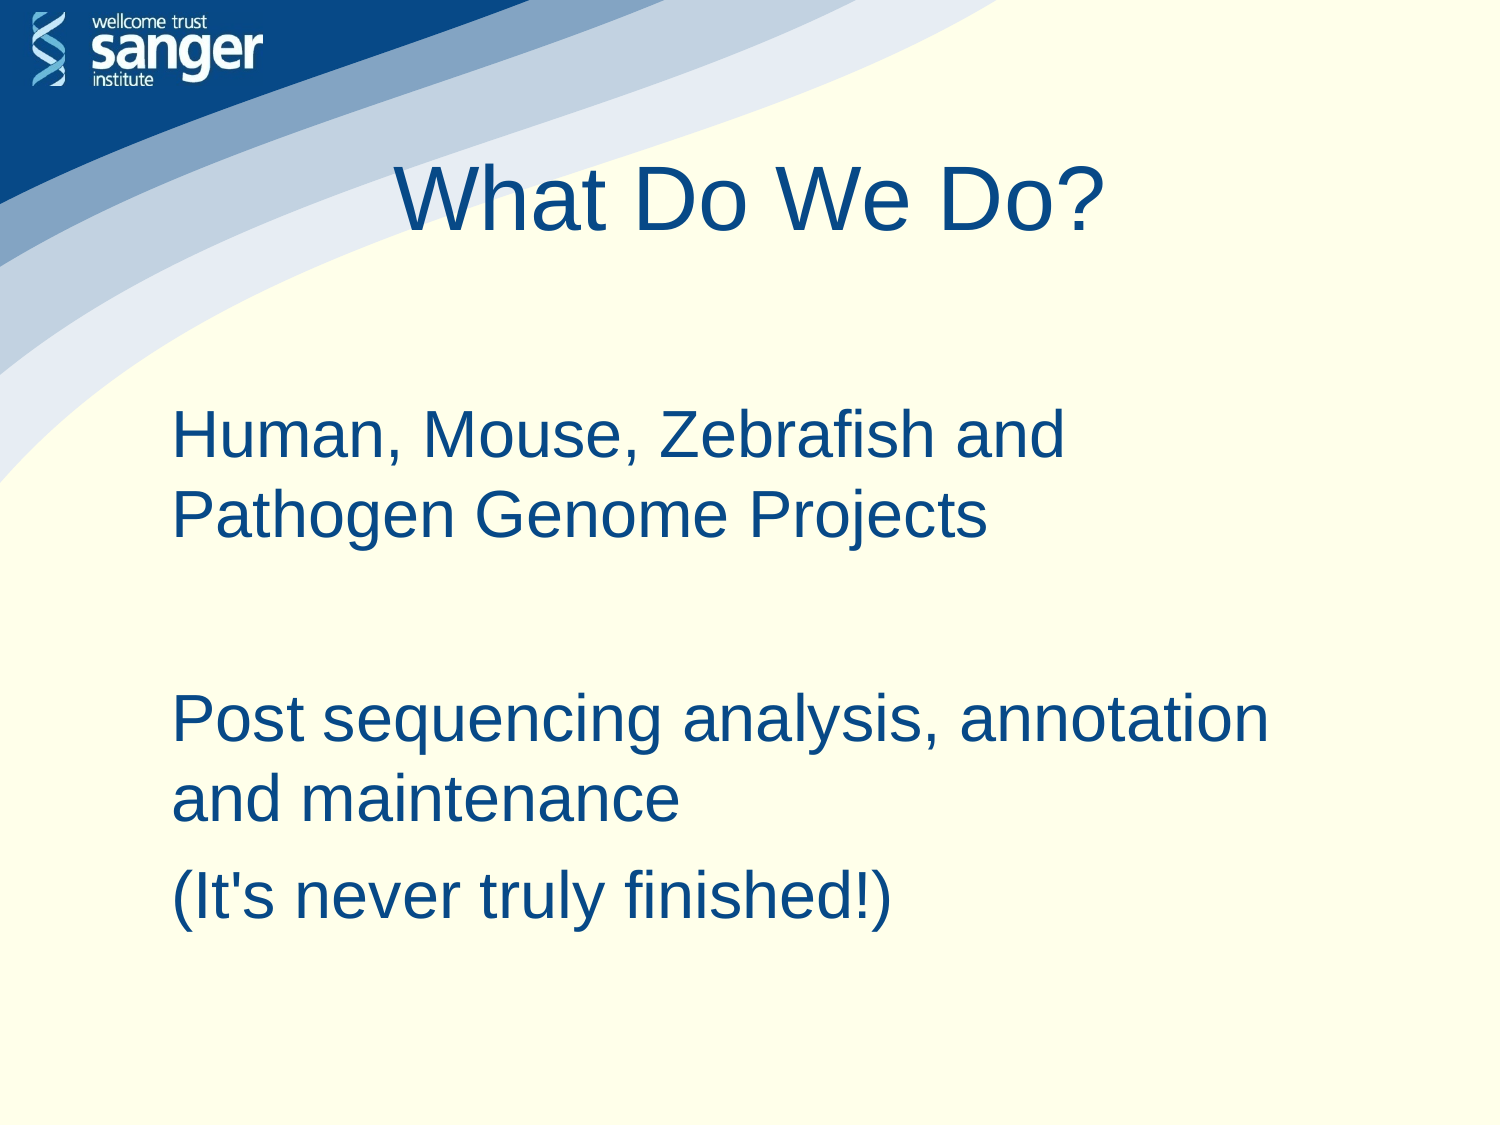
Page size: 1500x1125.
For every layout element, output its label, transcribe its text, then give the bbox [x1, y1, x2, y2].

picture [12, 12, 263, 86]
list Human, Mouse, Zebrafish and Pathogen Genome Projects Post sequencing analysis, annotation and maintenance (It's never truly finished!) [100, 383, 1376, 1059]
title What Do We Do? [112, 75, 1388, 312]
